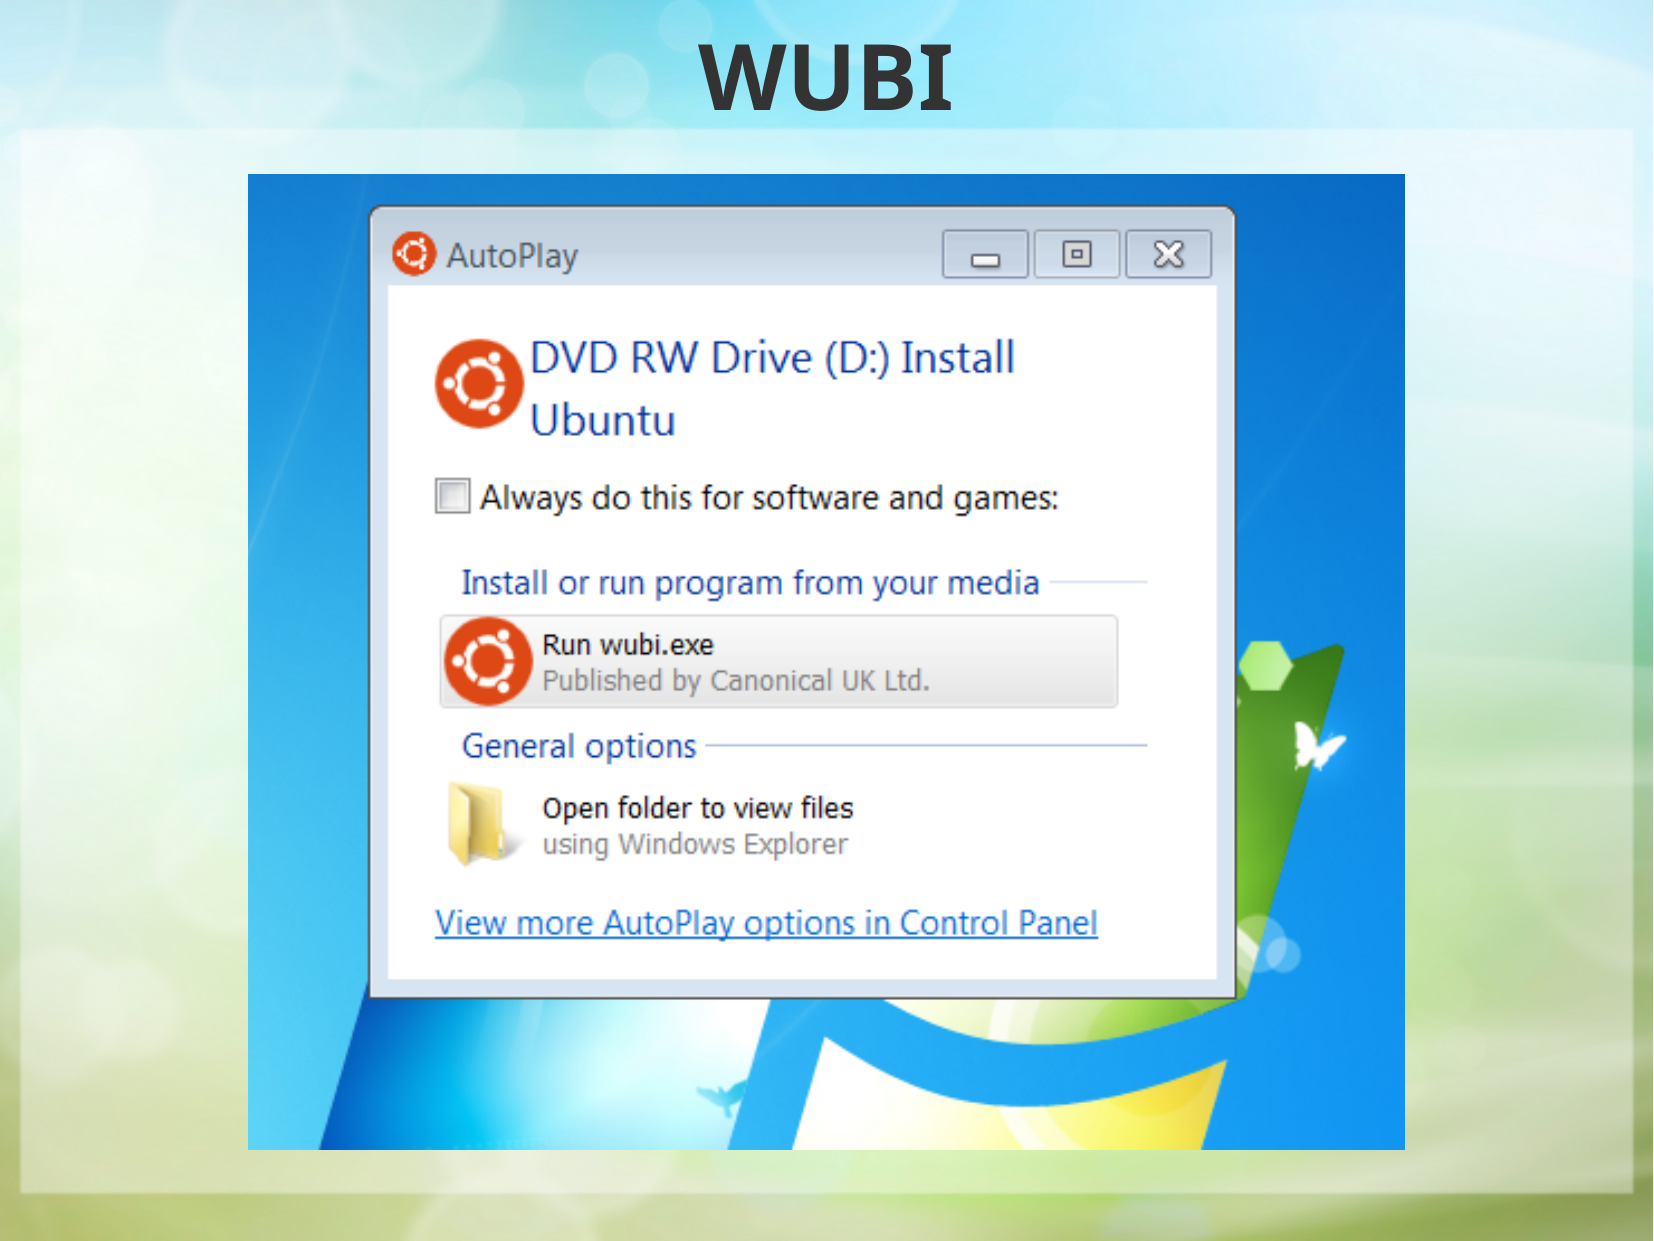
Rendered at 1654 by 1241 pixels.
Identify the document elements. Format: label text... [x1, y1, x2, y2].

picture [0, 0, 1654, 1241]
title WUBI [82, 0, 1571, 151]
